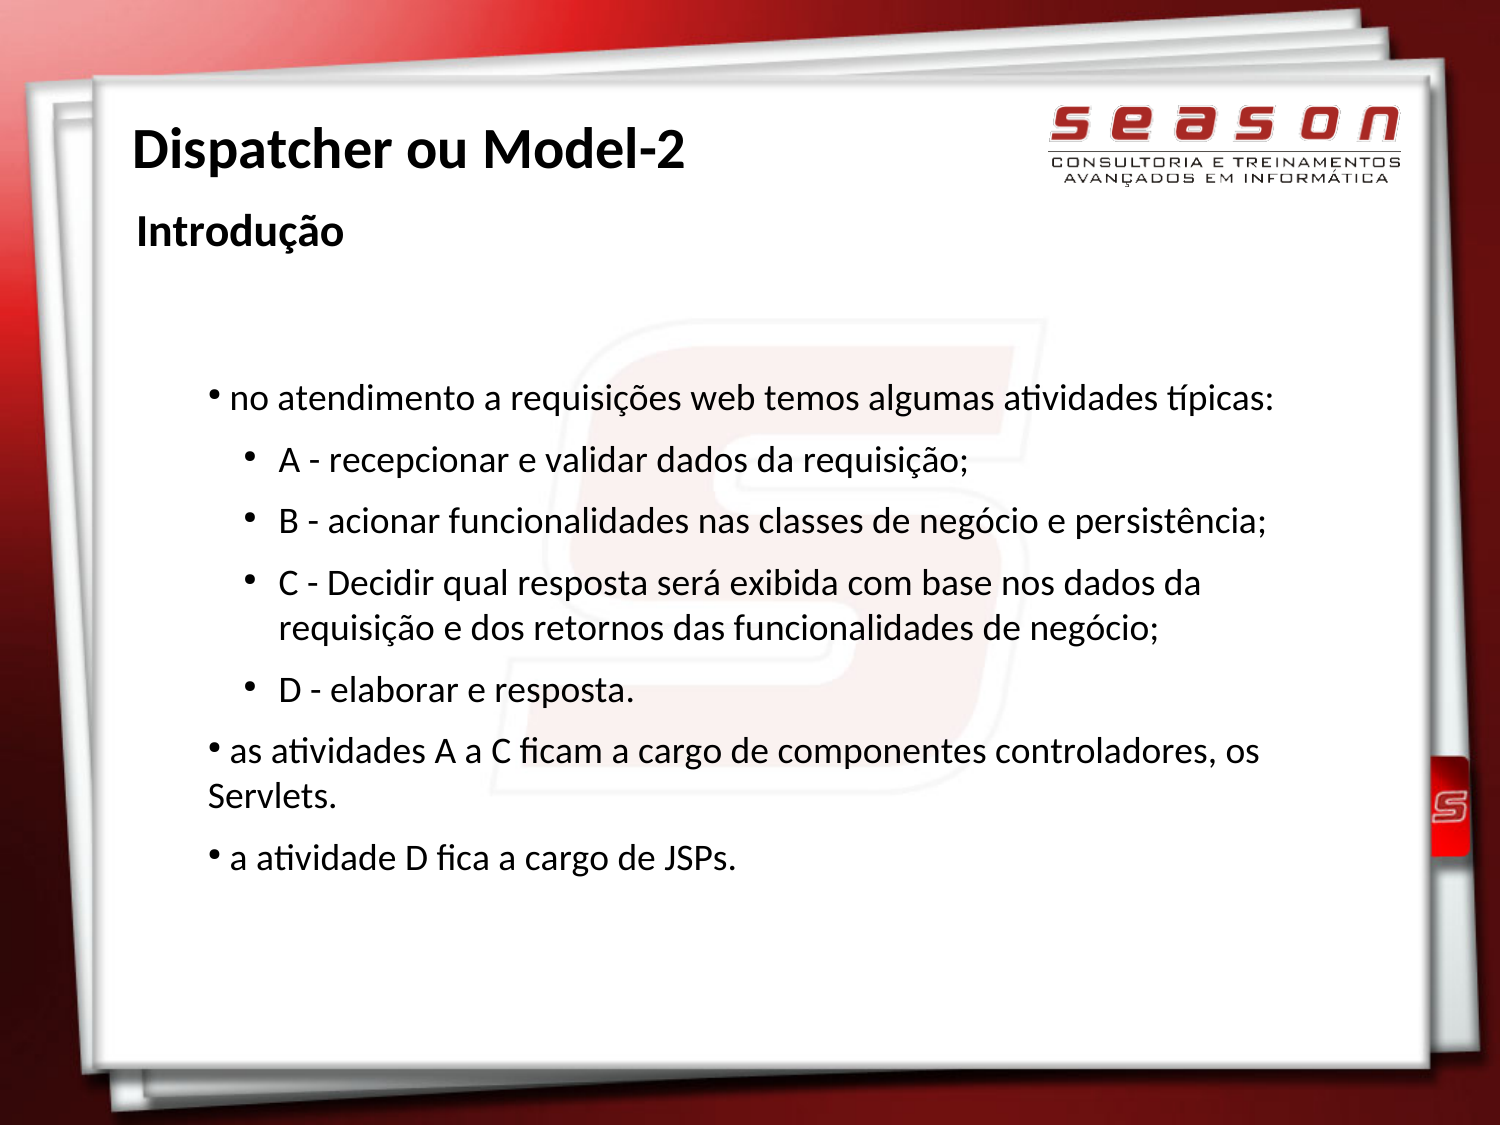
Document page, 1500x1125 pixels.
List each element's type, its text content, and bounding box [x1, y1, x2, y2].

title Dispatcher ou Model-2 [118, 33, 1394, 257]
text_box Introdução [119, 200, 1240, 256]
picture [0, 0, 1500, 1125]
text_box no atendimento a requisições web temos algumas atividades típicas: A - recepcionar e validar dados da requisição; B - acionar funcionalidades nas classes de negócio e persistência; C - Decidir qual resposta será exibida com base nos dados da requisição e dos retornos das funcionalidades de negócio; D - elaborar e resposta. as atividades A a C ficam a cargo de componentes controladores, os Servlets. a atividade D fica a cargo de JSPs. [207, 305, 1328, 946]
